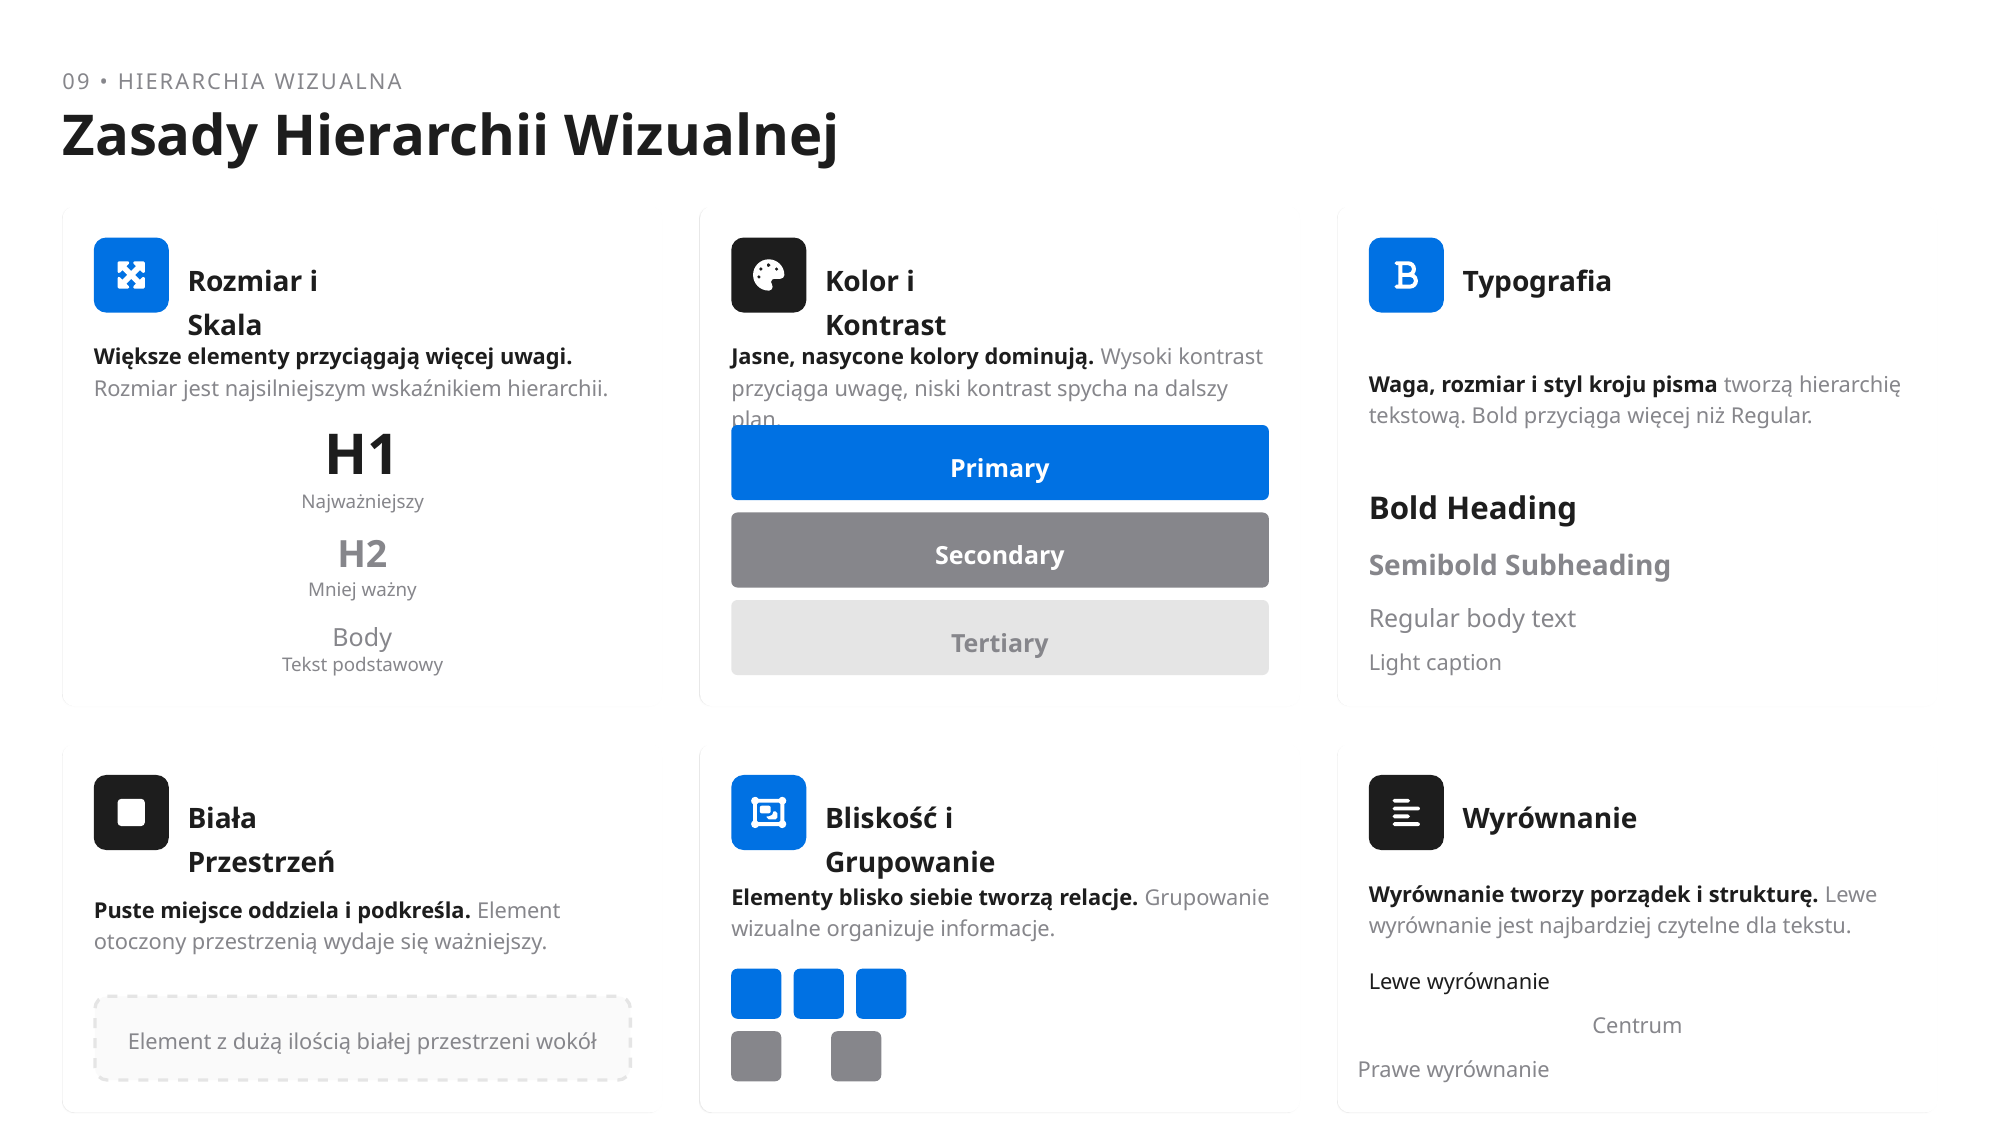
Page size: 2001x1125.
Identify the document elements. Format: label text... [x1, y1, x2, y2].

text_box Typografia [1462, 253, 1617, 297]
text_box Tekst podstawowy [89, 650, 636, 675]
text_box [62, 206, 663, 707]
text_box Bliskość i Grupowanie [825, 791, 1122, 834]
text_box Większe elementy przyciągają więcej uwagi. Rozmiar jest najsilniejszym wskaźnikiem hierarchii. [94, 338, 642, 400]
text_box H1 [80, 425, 645, 488]
text_box Waga, rozmiar i styl kroju pisma tworzą hierarchię tekstową. Bold przyciąga więcej niż Regular. [1369, 337, 1917, 456]
text_box Secondary [725, 512, 1275, 588]
text_box Bold Heading [1369, 481, 1922, 525]
text_box [62, 743, 663, 1113]
text_box Wyrównanie [1463, 791, 1639, 834]
text_box [1337, 743, 1938, 1113]
text_box Najważniejszy [89, 487, 636, 512]
text_box Elementy blisko siebie tworzą relacje. Grupowanie wizualne organizuje informacje. [731, 875, 1280, 944]
text_box Centrum [1363, 1006, 1912, 1037]
text_box Jasne, nasycone kolory dominują. Wysoki kontrast przyciąga uwagę, niski kontrast spycha na dalszy plan. [731, 338, 1280, 400]
text_box Prawe wyrównanie [1358, 1050, 1906, 1081]
text_box Kolor i Kontrast [825, 253, 1036, 297]
text_box H2 [84, 525, 641, 575]
text_box [1337, 206, 1938, 707]
text_box Mniej ważny [89, 575, 636, 600]
text_box Rozmiar i Skala [187, 253, 395, 297]
text_box Primary [725, 425, 1275, 500]
text_box Tertiary [725, 600, 1275, 675]
text_box Regular body text [1369, 594, 1919, 631]
text_box Semibold Subheading [1369, 537, 1920, 581]
text_box 09 • HIERARCHIA WIZUALNA [62, 62, 1948, 94]
text_box Puste miejsce oddziela i podkreśla. Element otoczony przestrzenią wydaje się ważniejszy. [94, 875, 642, 970]
text_box [699, 743, 1301, 1113]
text_box Zasady Hierarchii Wizualnej [62, 106, 1966, 169]
text_box Element z dużą ilością białej przestrzeni wokół [116, 1022, 610, 1054]
text_box Lewe wyrównanie [1369, 962, 1917, 994]
text_box Biała Przestrzeń [187, 791, 409, 834]
text_box [699, 206, 1301, 707]
text_box Light caption [1369, 644, 1917, 675]
text_box Wyrównanie tworzy porządek i strukturę. Lewe wyrównanie jest najbardziej czytelne dla tekstu. [1369, 875, 1917, 938]
text_box Body [87, 612, 638, 650]
